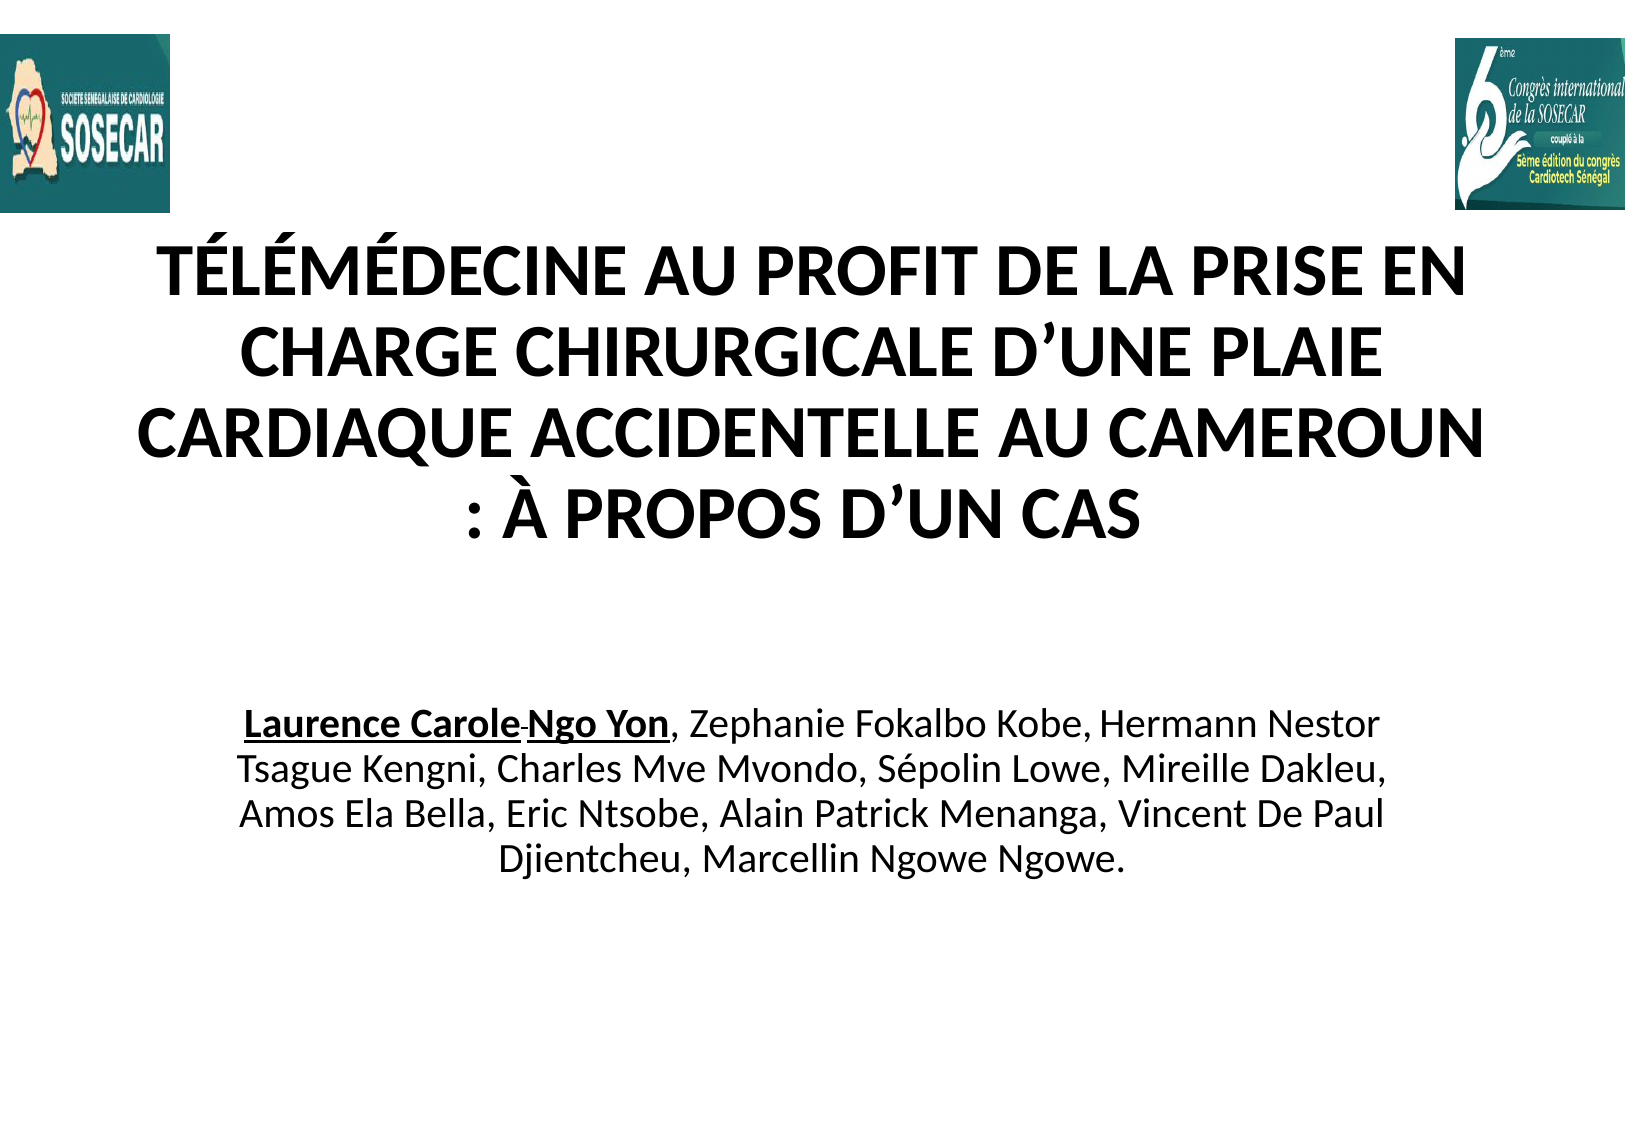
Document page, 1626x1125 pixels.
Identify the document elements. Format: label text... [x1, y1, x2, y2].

title Télémédecine au profit de la prise en charge chirurgicale d’une plaie cardiaque accidentelle au Cameroun : à propos d’un cas [121, 212, 1504, 563]
subtitle Laurence Carole Ngo Yon, Zephanie Fokalbo Kobe, Hermann Nestor Tsague Kengni, Charles Mve Mvondo, Sépolin Lowe, Mireille Dakleu, Amos Ela Bella, Eric Ntsobe, Alain Patrick Menanga, Vincent De Paul Djientcheu, Marcellin Ngowe Ngowe. [203, 693, 1422, 899]
